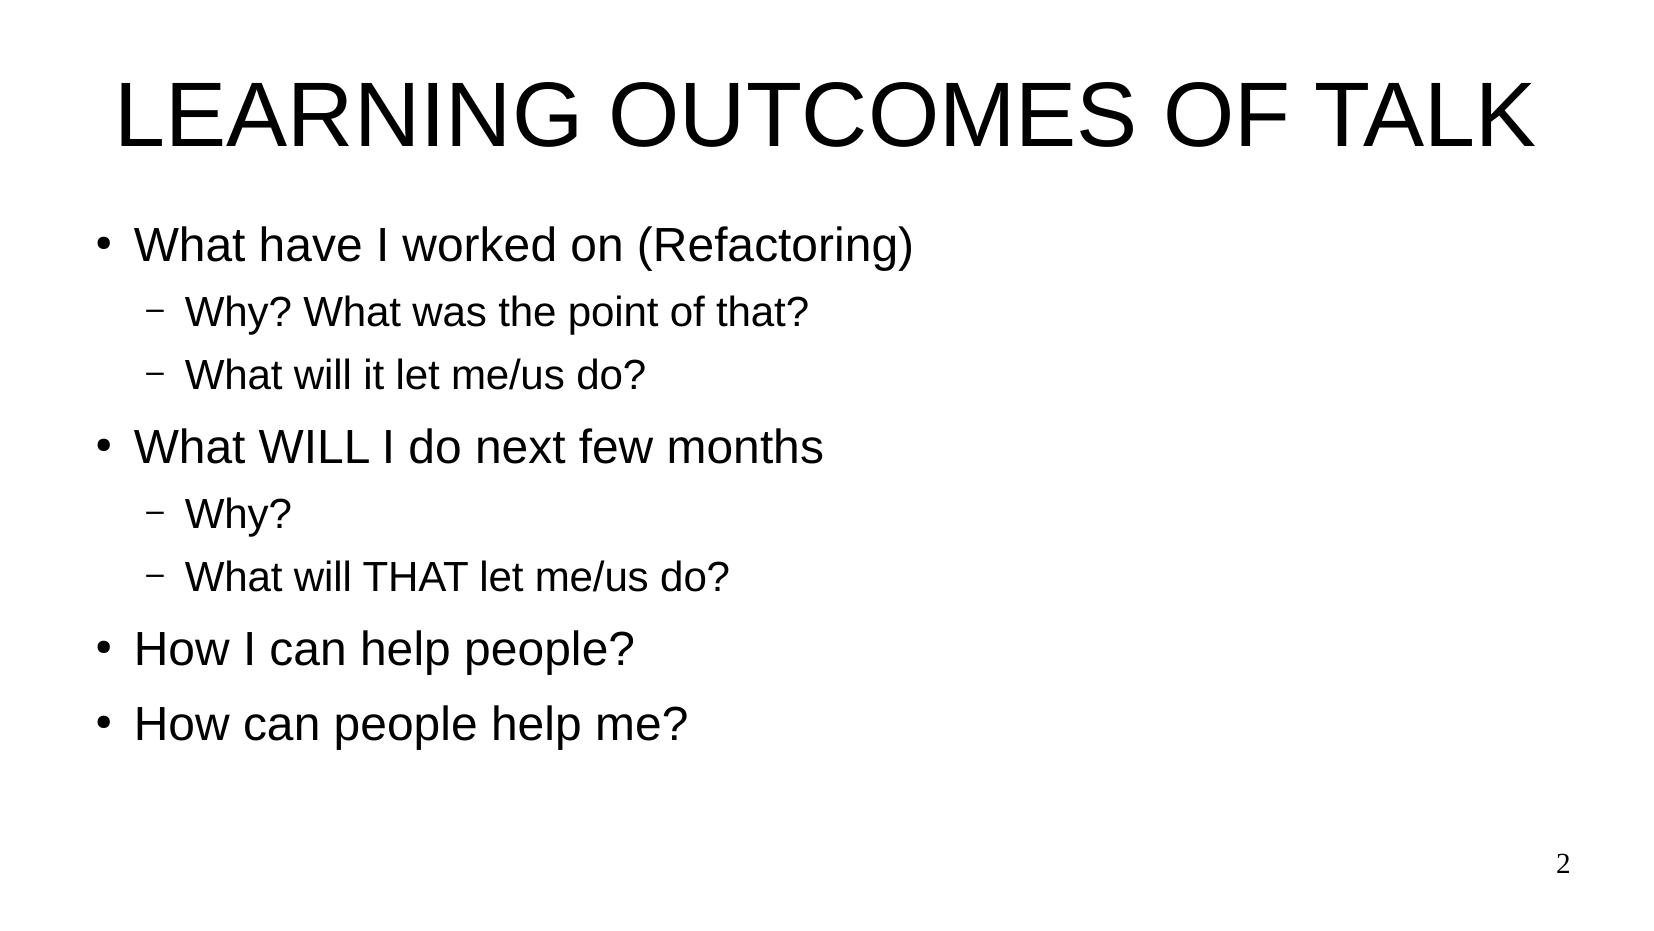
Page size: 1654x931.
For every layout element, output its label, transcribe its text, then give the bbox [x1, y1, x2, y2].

list What have I worked on (Refactoring) Why? What was the point of that? What will it let me/us do? What WILL I do next few months Why? What will THAT let me/us do? How I can help people? How can people help me? [82, 217, 1571, 758]
title LEARNING OUTCOMES OF TALK [82, 37, 1571, 193]
